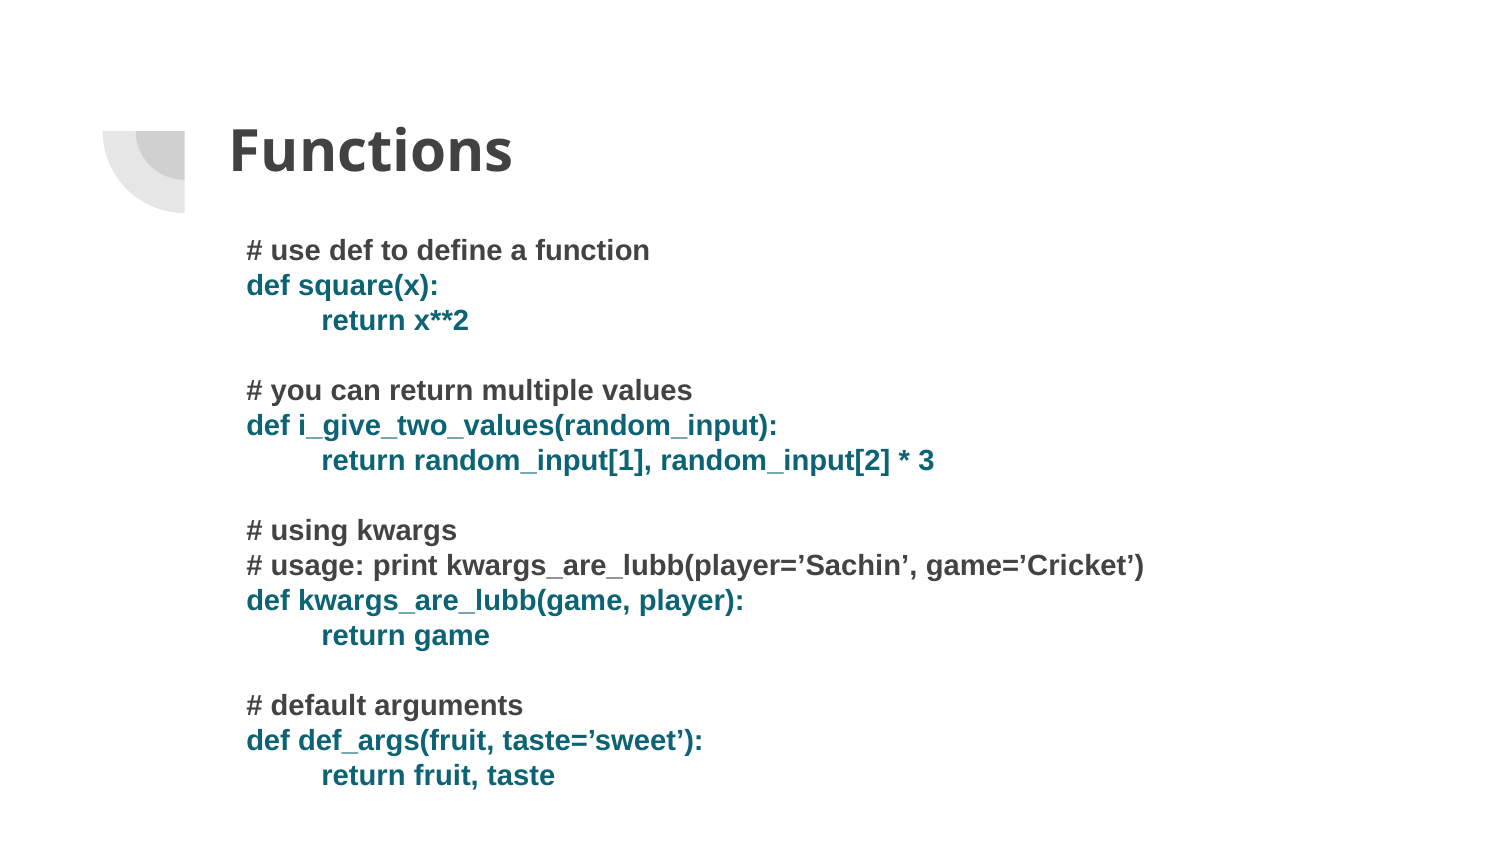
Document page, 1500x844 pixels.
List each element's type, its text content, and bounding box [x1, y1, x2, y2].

text_box # use def to define a function def square(x): return x**2 # you can return multiple values def i_give_two_values(random_input): return random_input[1], random_input[2] * 3 # using kwargs # usage: print kwargs_are_lubb(player=’Sachin’, game=’Cricket’) def kwargs_are_lubb(game, player): return game # default arguments def def_args(fruit, taste=’sweet’): return fruit, taste [231, 216, 1321, 820]
title Functions [213, 98, 1368, 263]
